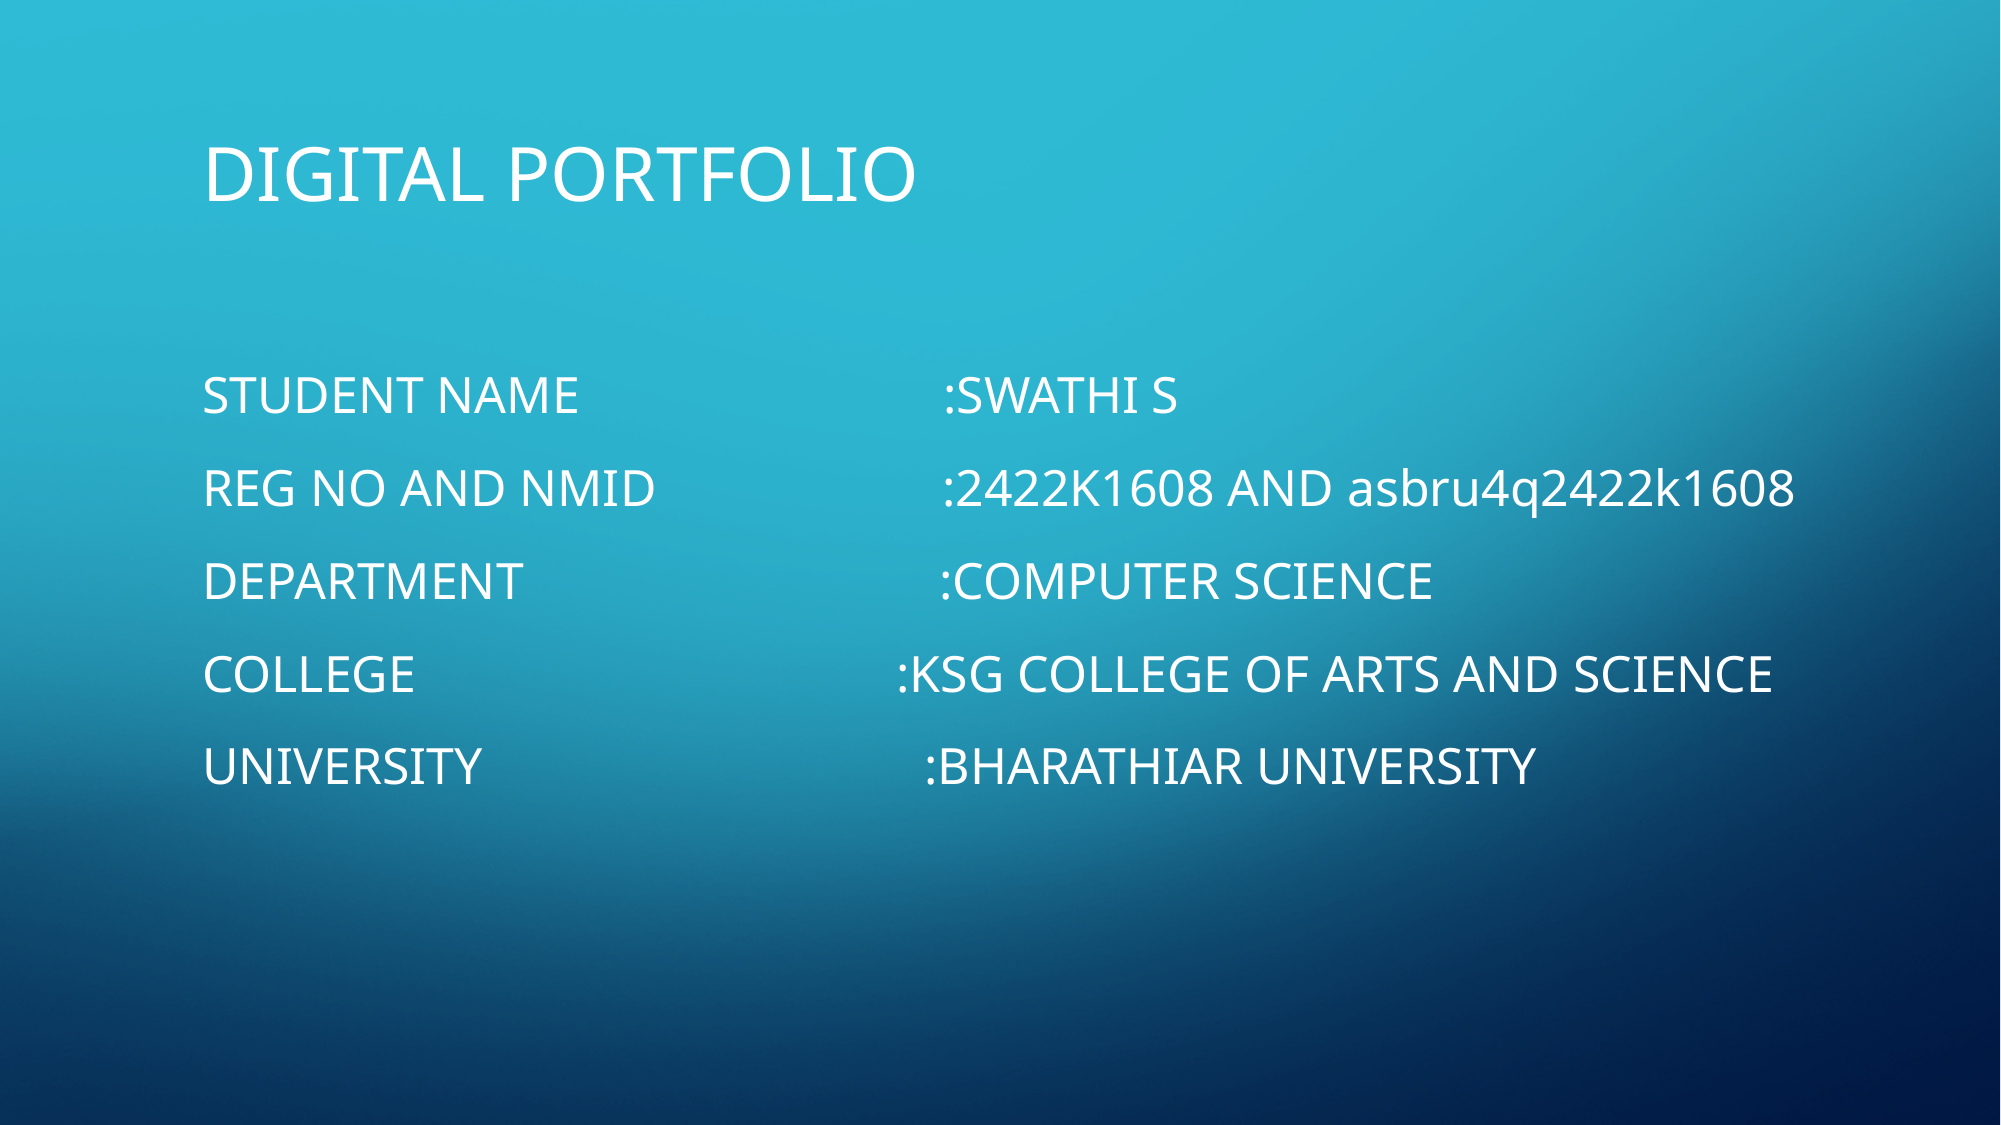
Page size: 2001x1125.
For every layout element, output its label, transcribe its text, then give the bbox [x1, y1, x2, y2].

list STUDENT NAME :SWATHI S REG NO AND NMID :2422K1608 AND asbru4q2422k1608 DEPARTMENT :COMPUTER SCIENCE COLLEGE :KSG COLLEGE OF ARTS AND SCIENCE UNIVERSITY :BHARATHIAR UNIVERSITY [187, 343, 1813, 897]
title DIGITAL PORTFOLIO [187, 101, 1813, 343]
